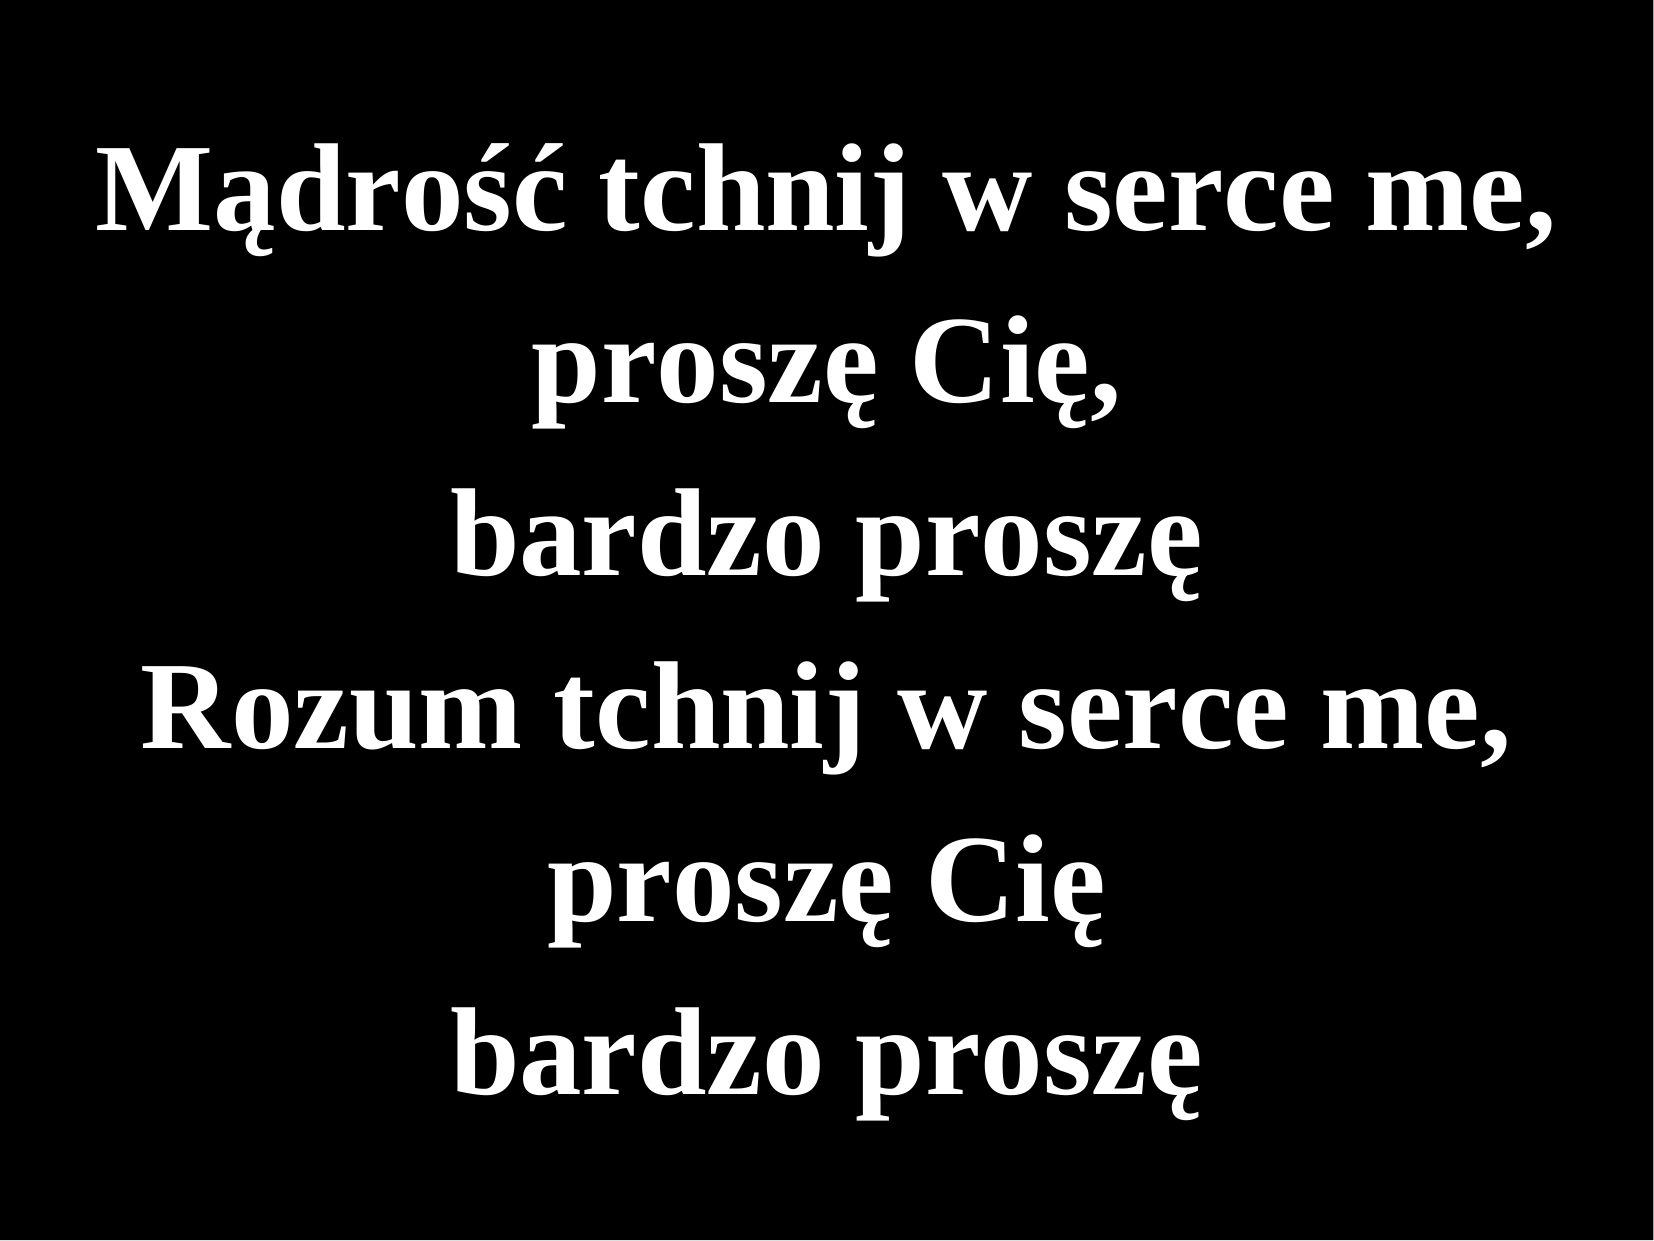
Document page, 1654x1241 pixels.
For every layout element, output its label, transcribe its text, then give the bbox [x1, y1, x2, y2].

title Mądrość tchnij w serce me, ppp proszę Cię, ppp bardzo proszę ppp Rozum tchnij w serce me, ppp proszę Cię ppp bardzo proszę [0, 0, 1654, 1241]
